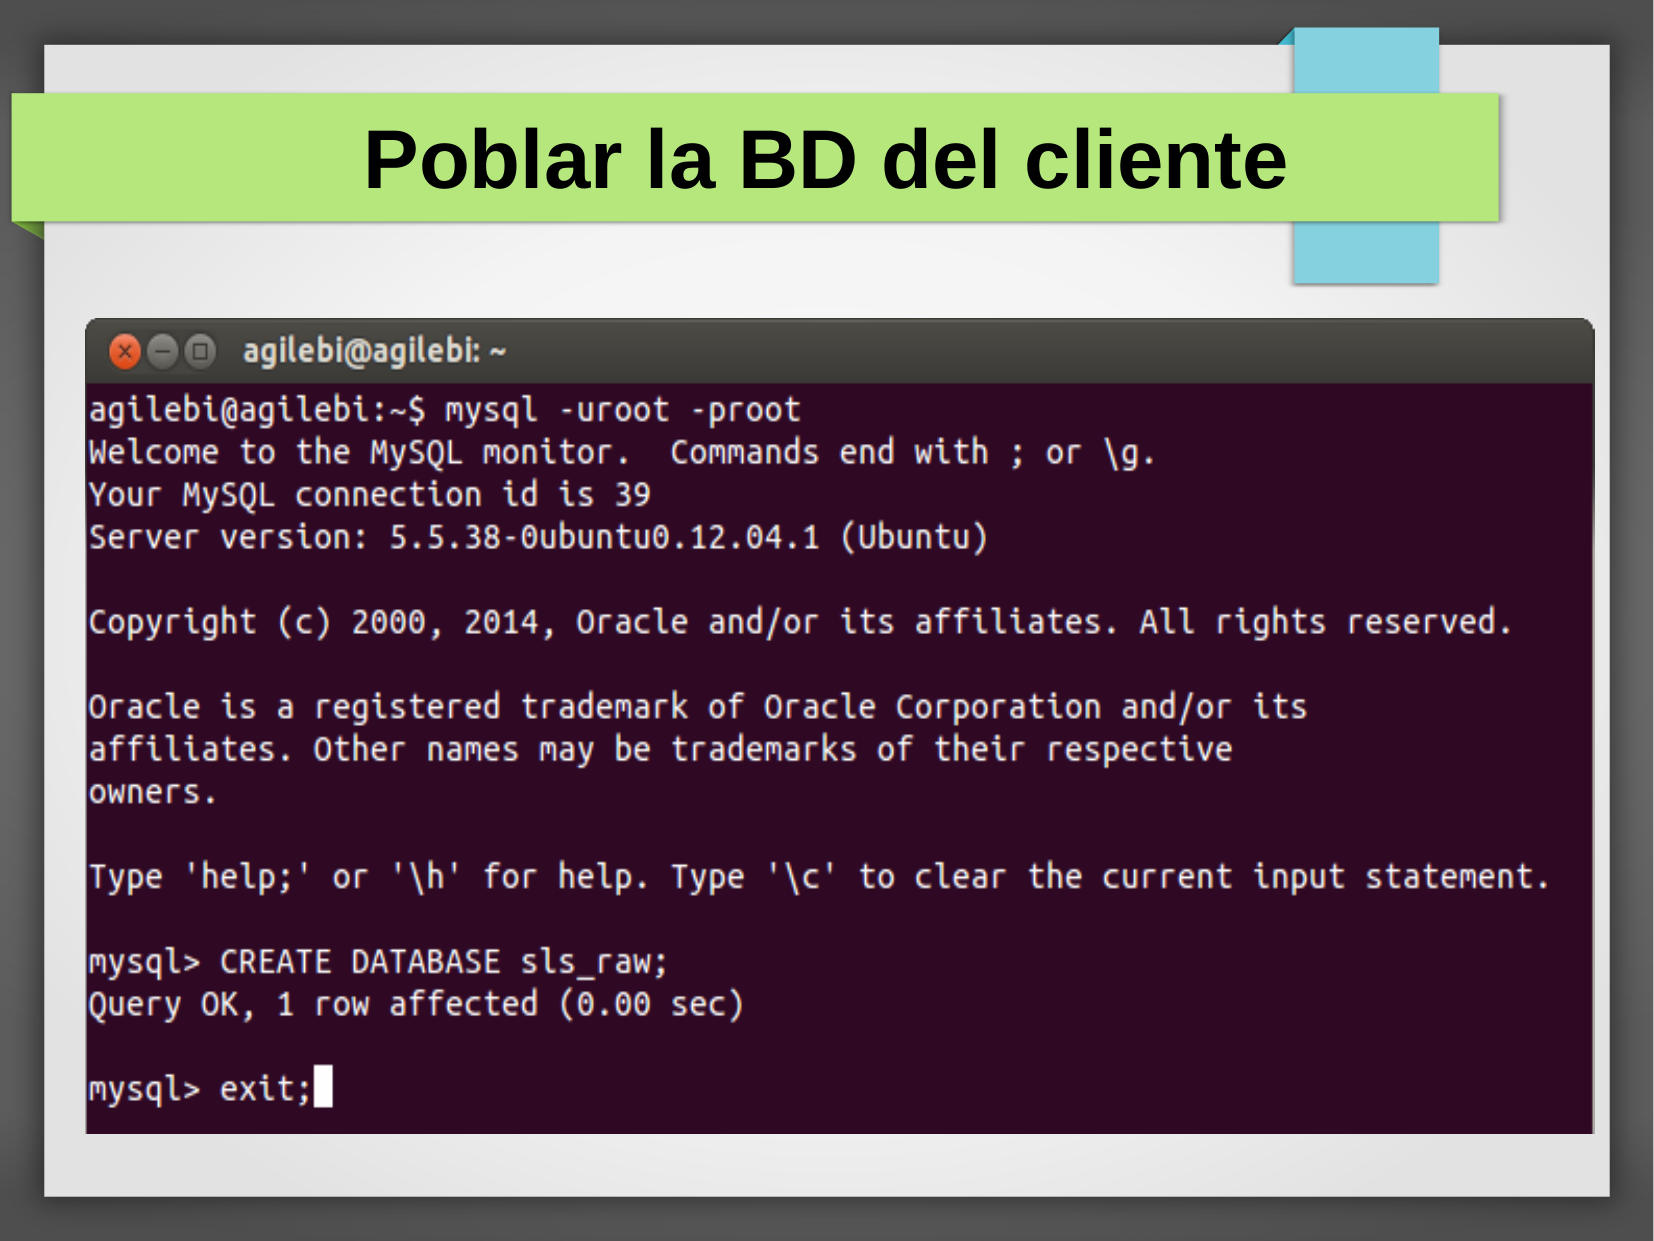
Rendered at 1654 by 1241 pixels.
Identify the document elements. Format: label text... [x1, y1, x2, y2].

picture [0, 0, 1654, 1241]
title Poblar la BD del cliente [70, 106, 1583, 213]
